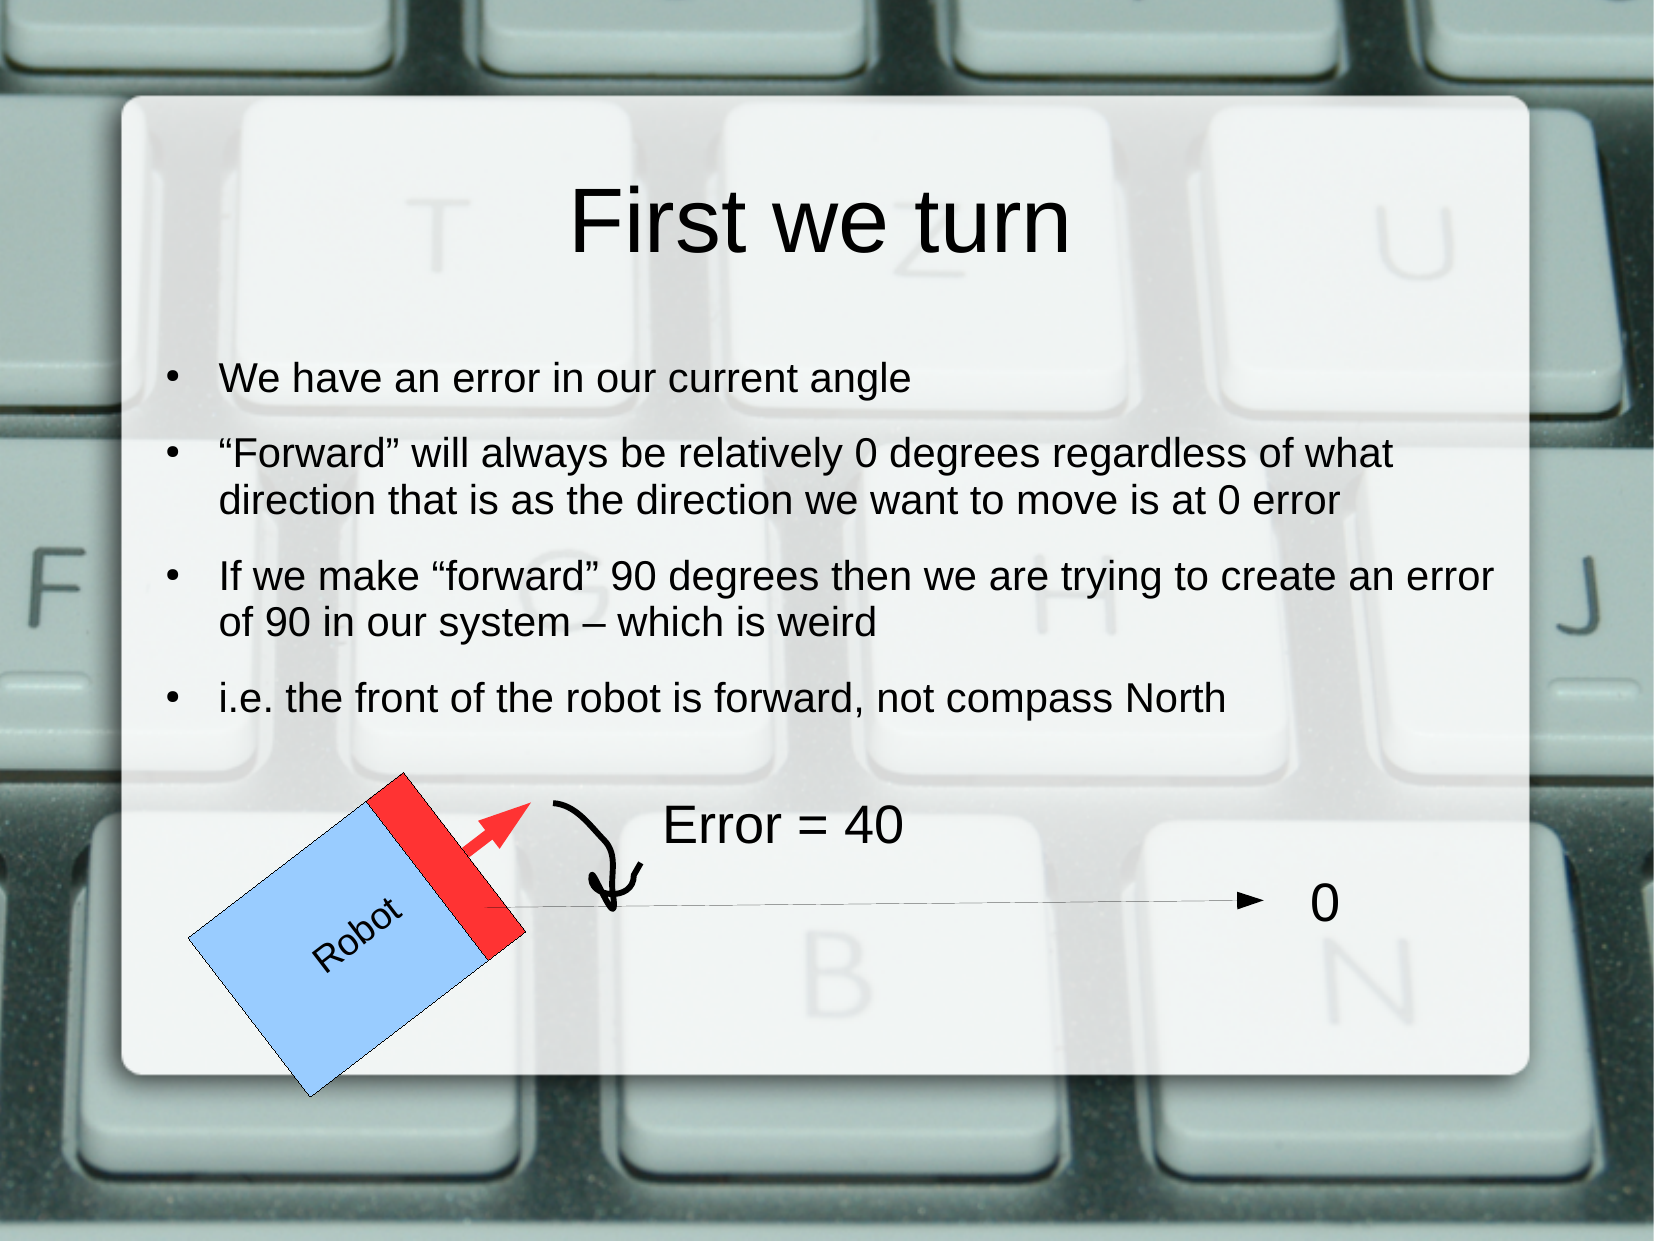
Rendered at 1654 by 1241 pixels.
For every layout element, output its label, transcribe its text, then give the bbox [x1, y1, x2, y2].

picture [0, 0, 1654, 1241]
list We have an error in our current angle “Forward” will always be relatively 0 degrees regardless of what direction that is as the direction we want to move is at 0 error If we make “forward” 90 degrees then we are trying to create an error of 90 in our system – which is weird i.e. the front of the robot is forward, not compass North [147, 354, 1506, 1063]
text_box 0 [1295, 864, 1356, 940]
text_box Robot [188, 801, 488, 1097]
text_box Error = 40 [647, 787, 921, 863]
text_box [366, 772, 526, 961]
title First we turn [135, 117, 1506, 325]
